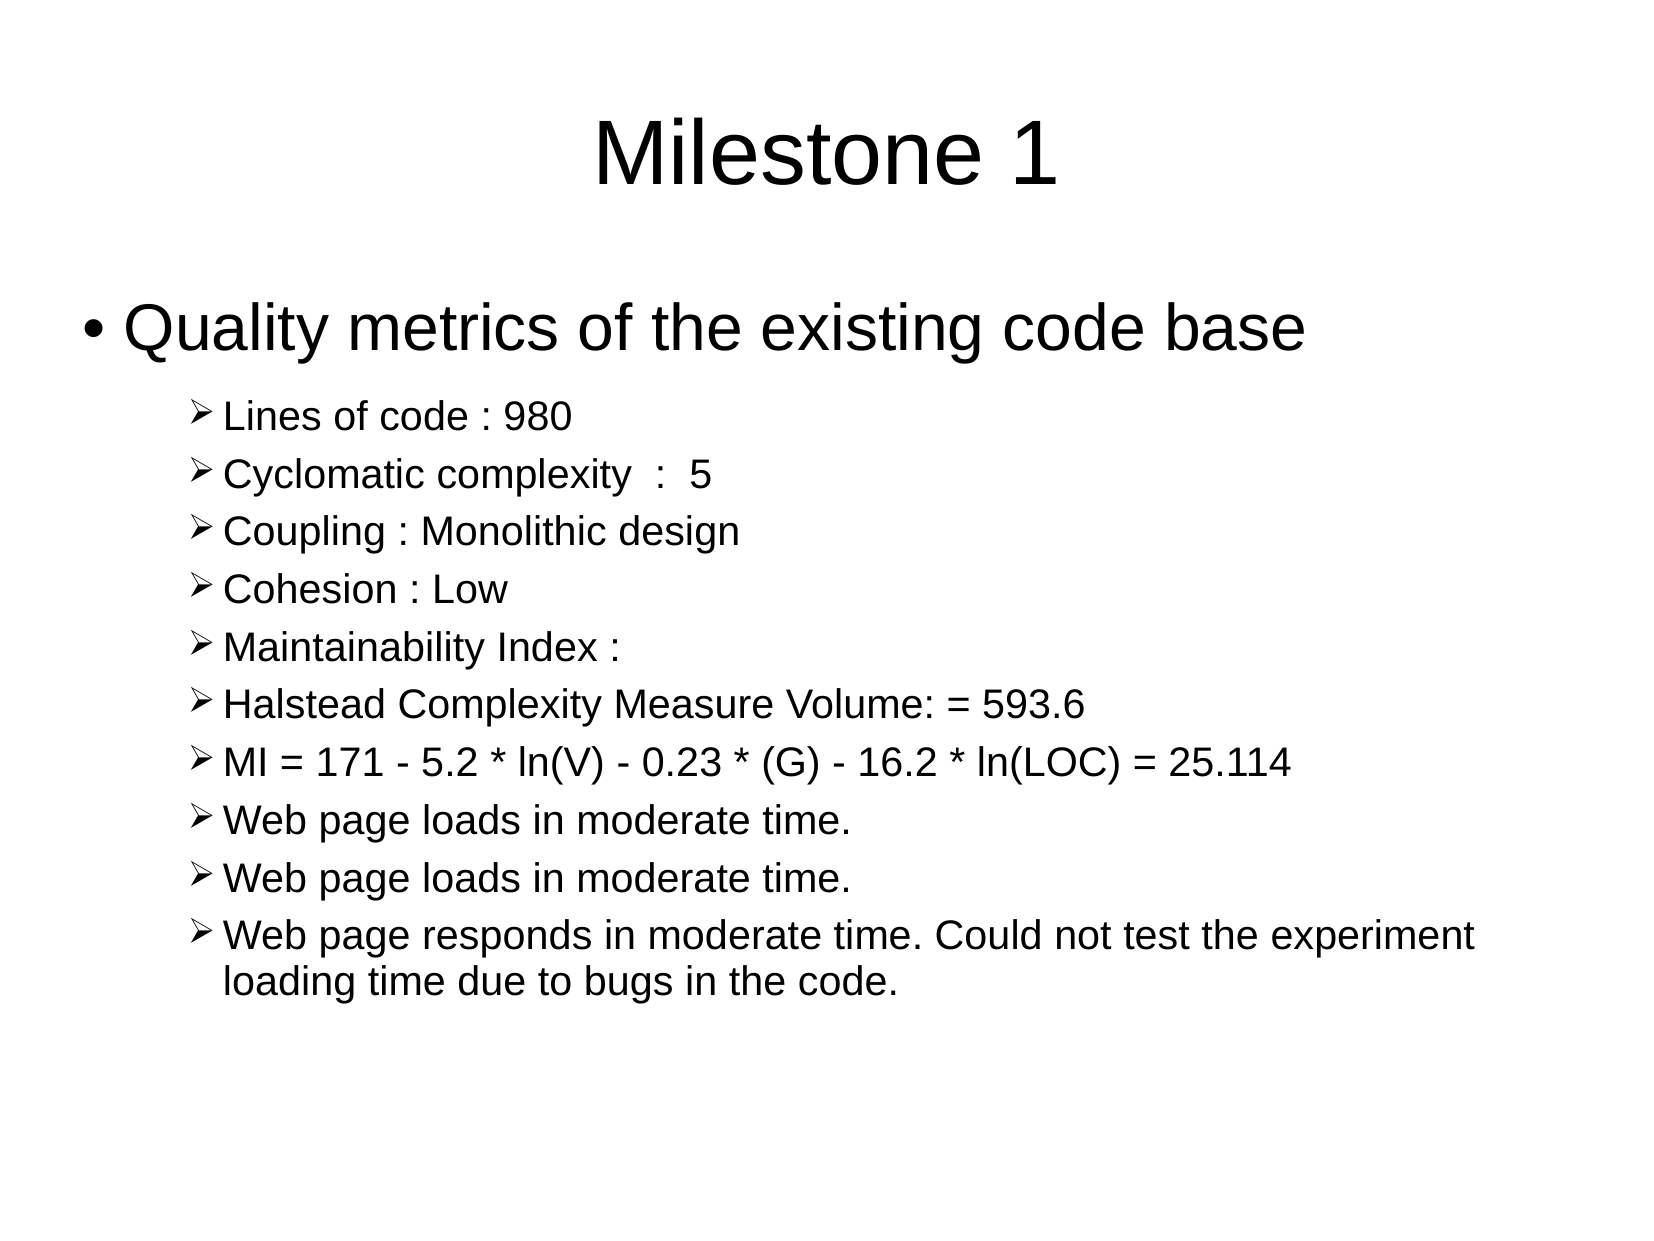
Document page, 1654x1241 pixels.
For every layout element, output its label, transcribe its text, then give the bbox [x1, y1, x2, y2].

title Milestone 1 [82, 49, 1571, 257]
list • Quality metrics of the existing code base Lines of code : 980 Cyclomatic complexity : 5 Coupling : Monolithic design Cohesion : Low Maintainability Index : Halstead Complexity Measure Volume: = 593.6 MI = 171 - 5.2 * ln(V) - 0.23 * (G) - 16.2 * ln(LOC) = 25.114 Web page loads in moderate time. Web page loads in moderate time. Web page responds in moderate time. Could not test the experiment loading time due to bugs in the code. [82, 290, 1571, 1010]
